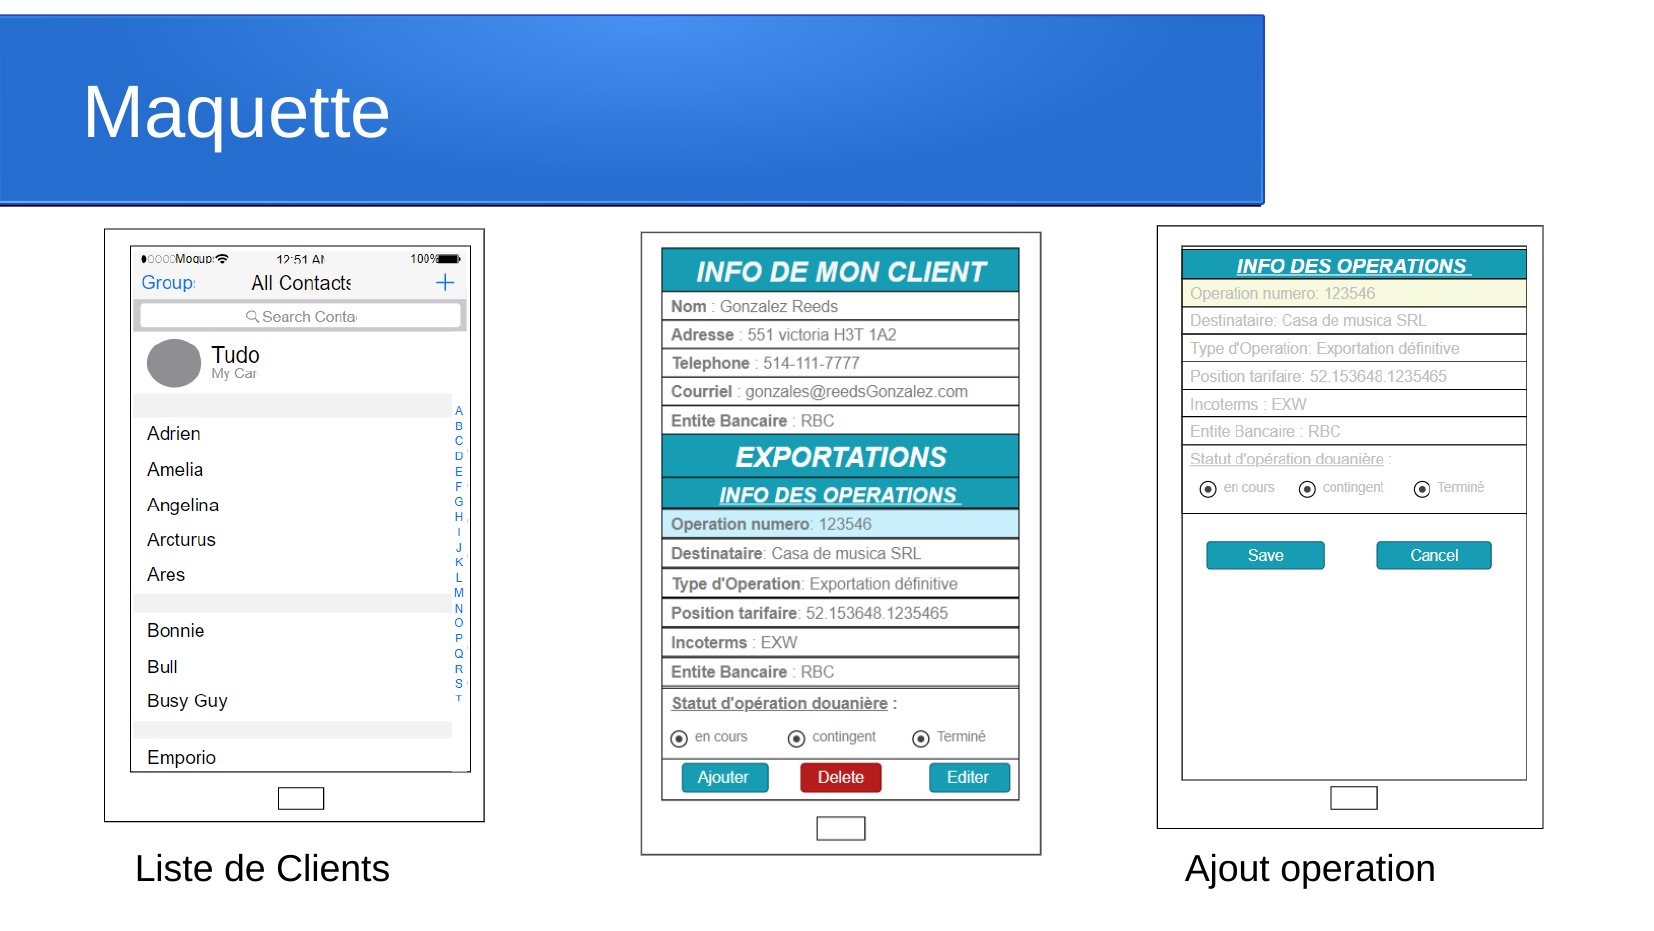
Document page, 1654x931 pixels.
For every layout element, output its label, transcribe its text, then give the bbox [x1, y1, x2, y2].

picture [630, 222, 1055, 871]
picture [1140, 209, 1575, 871]
title Maquette [82, 35, 1235, 189]
text_box Ajout operation [1170, 840, 1501, 901]
text_box Liste de Clients [120, 840, 451, 901]
picture [86, 209, 511, 858]
